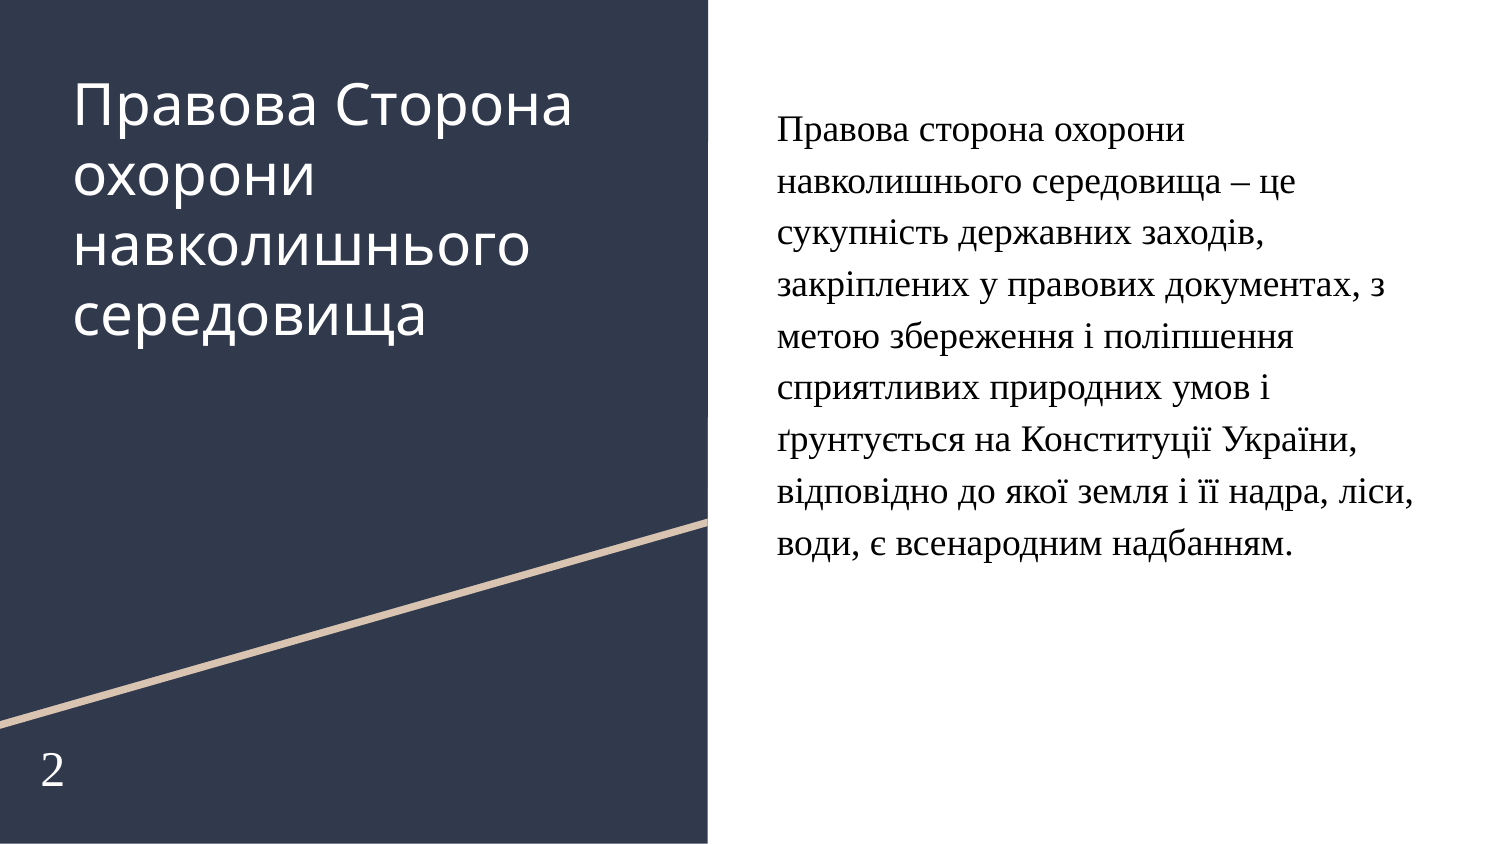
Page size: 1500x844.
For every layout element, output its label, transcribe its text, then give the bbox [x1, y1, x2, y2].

title Правова Сторона охорони навколишнього середовища [57, 52, 696, 439]
list Правова сторона охорони навколишнього середовища – це сукупність державних заходів, закріплених у правових документах, з метою збереження і поліпшення сприятливих природних умов і ґрунтується на Конституції України, відповідно до якої земля і її надра, ліси, води, є всенародним надбанням. [761, 82, 1446, 755]
text_box 2 [25, 720, 178, 823]
